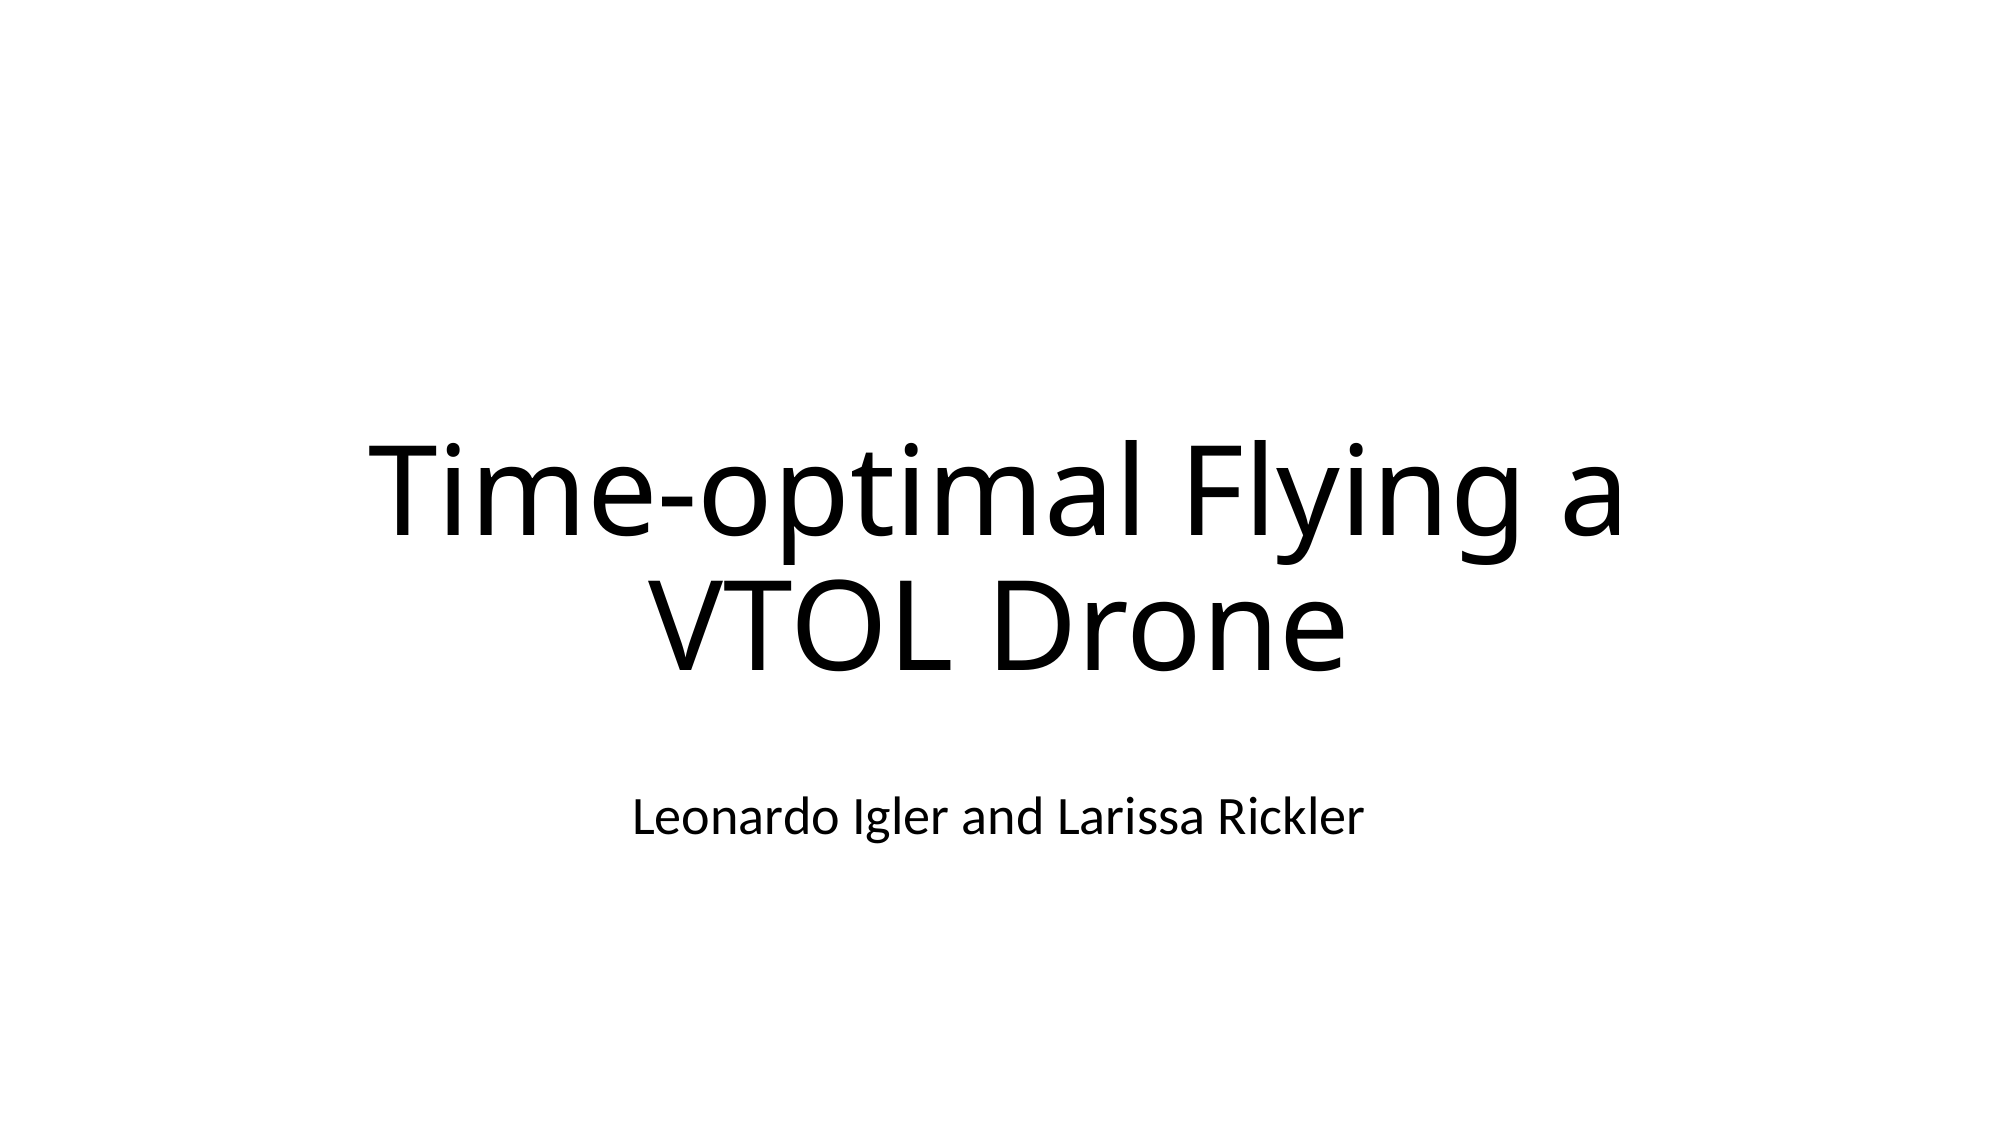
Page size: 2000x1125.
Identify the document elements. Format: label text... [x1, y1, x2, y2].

subtitle Leonardo Igler and Larissa Rickler [249, 779, 1750, 902]
title Time-optimal Flying a VTOL Drone [249, 366, 1750, 759]
